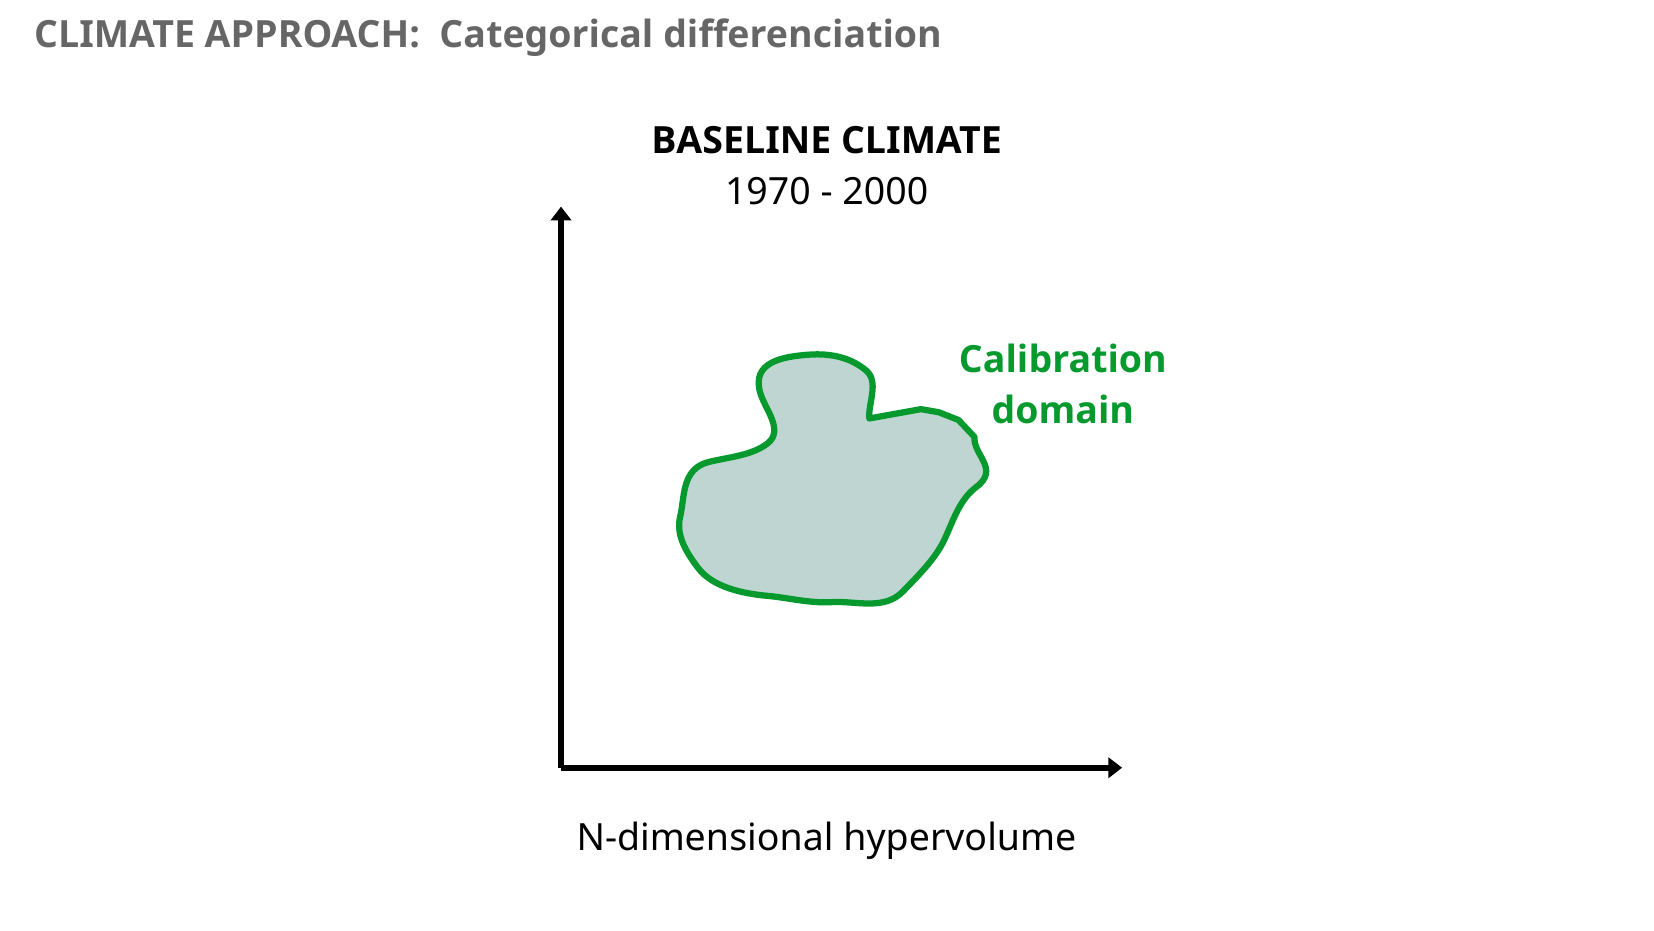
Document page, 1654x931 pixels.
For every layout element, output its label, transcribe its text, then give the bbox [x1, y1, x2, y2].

text_box [679, 354, 987, 604]
text_box CLIMATE APPROACH: Categorical differenciation [0, 0, 1654, 118]
text_box Calibration domain [885, 324, 1241, 391]
text_box BASELINE CLIMATE 1970 - 2000 [620, 106, 1034, 224]
text_box N-dimensional hypervolume [561, 803, 1093, 869]
